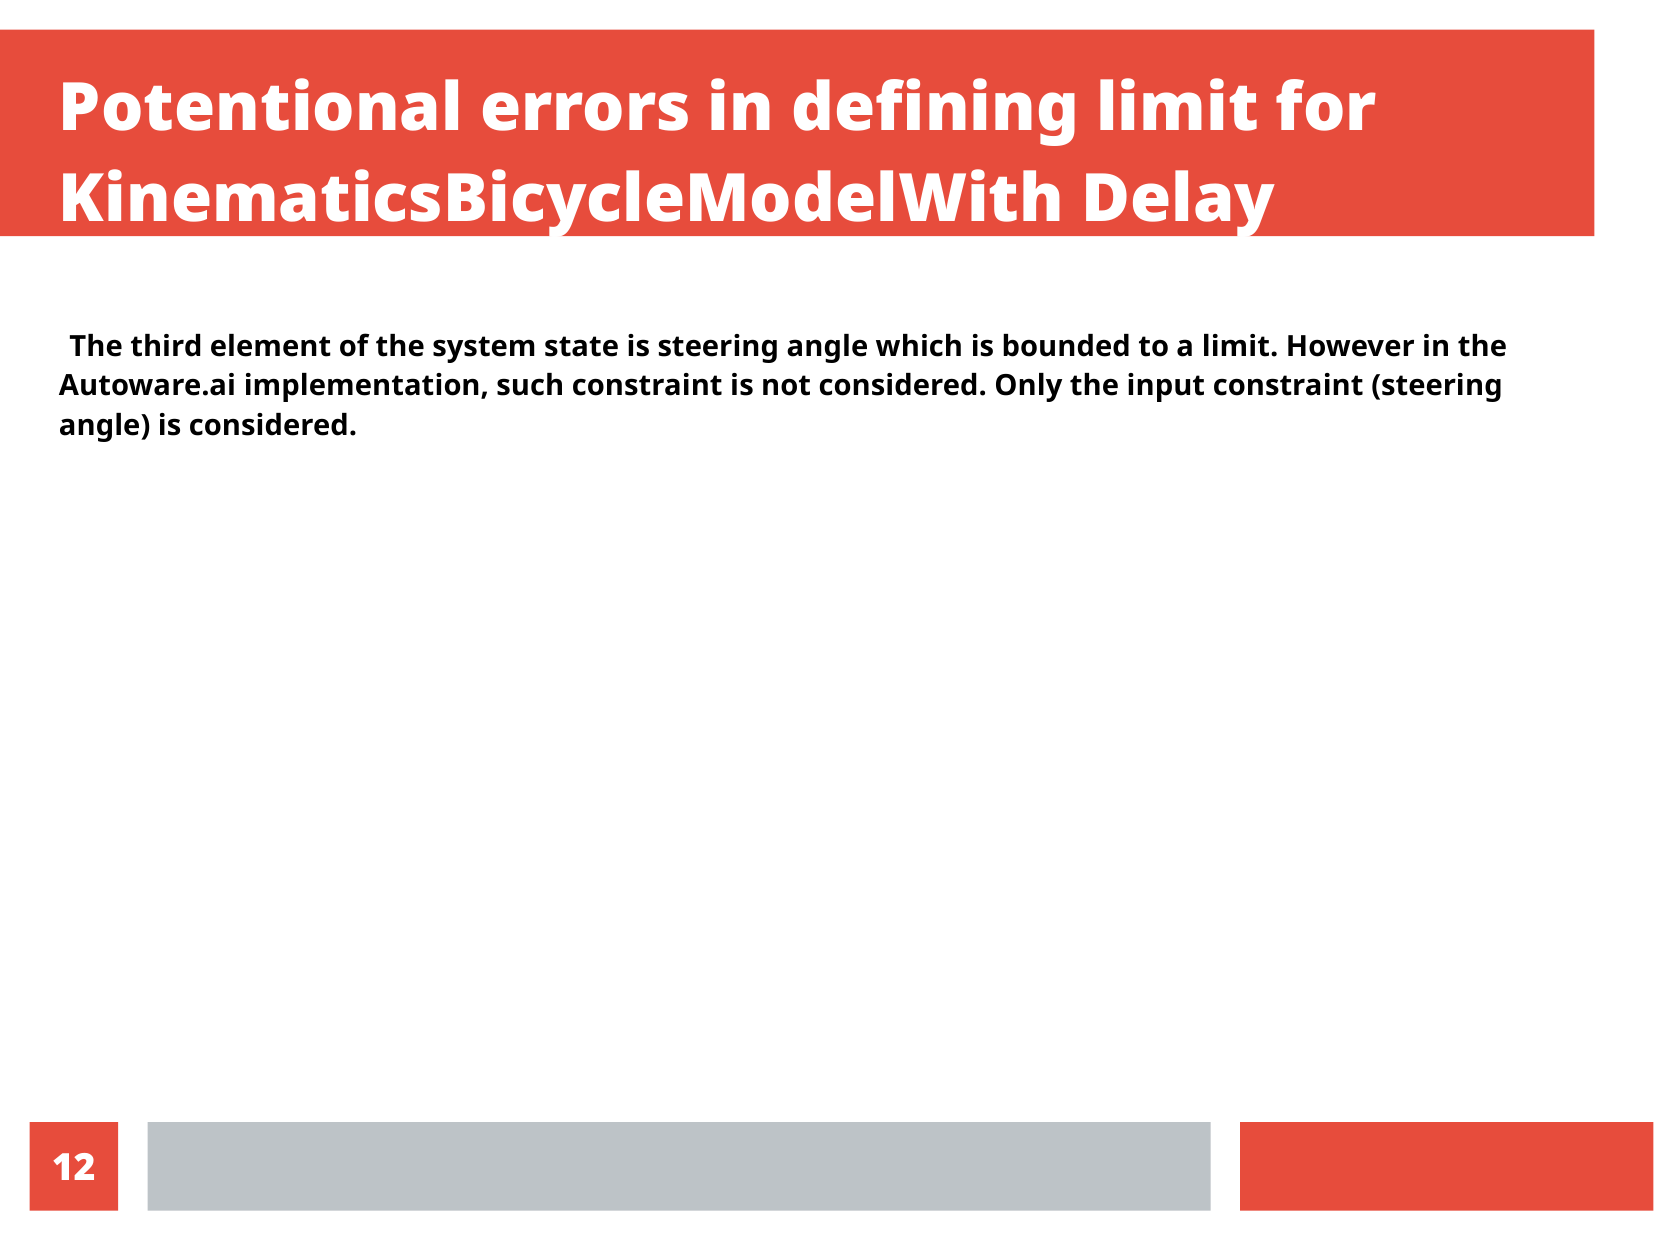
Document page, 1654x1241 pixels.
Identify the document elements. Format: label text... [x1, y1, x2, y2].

title Potentional errors in defining limit for KinematicsBicycleModelWith Delay [59, 59, 1595, 207]
list The third element of the system state is steering angle which is bounded to a limit. However in the Autoware.ai implementation, such constraint is not considered. Only the input constraint (steering angle) is considered. [59, 324, 1565, 1093]
